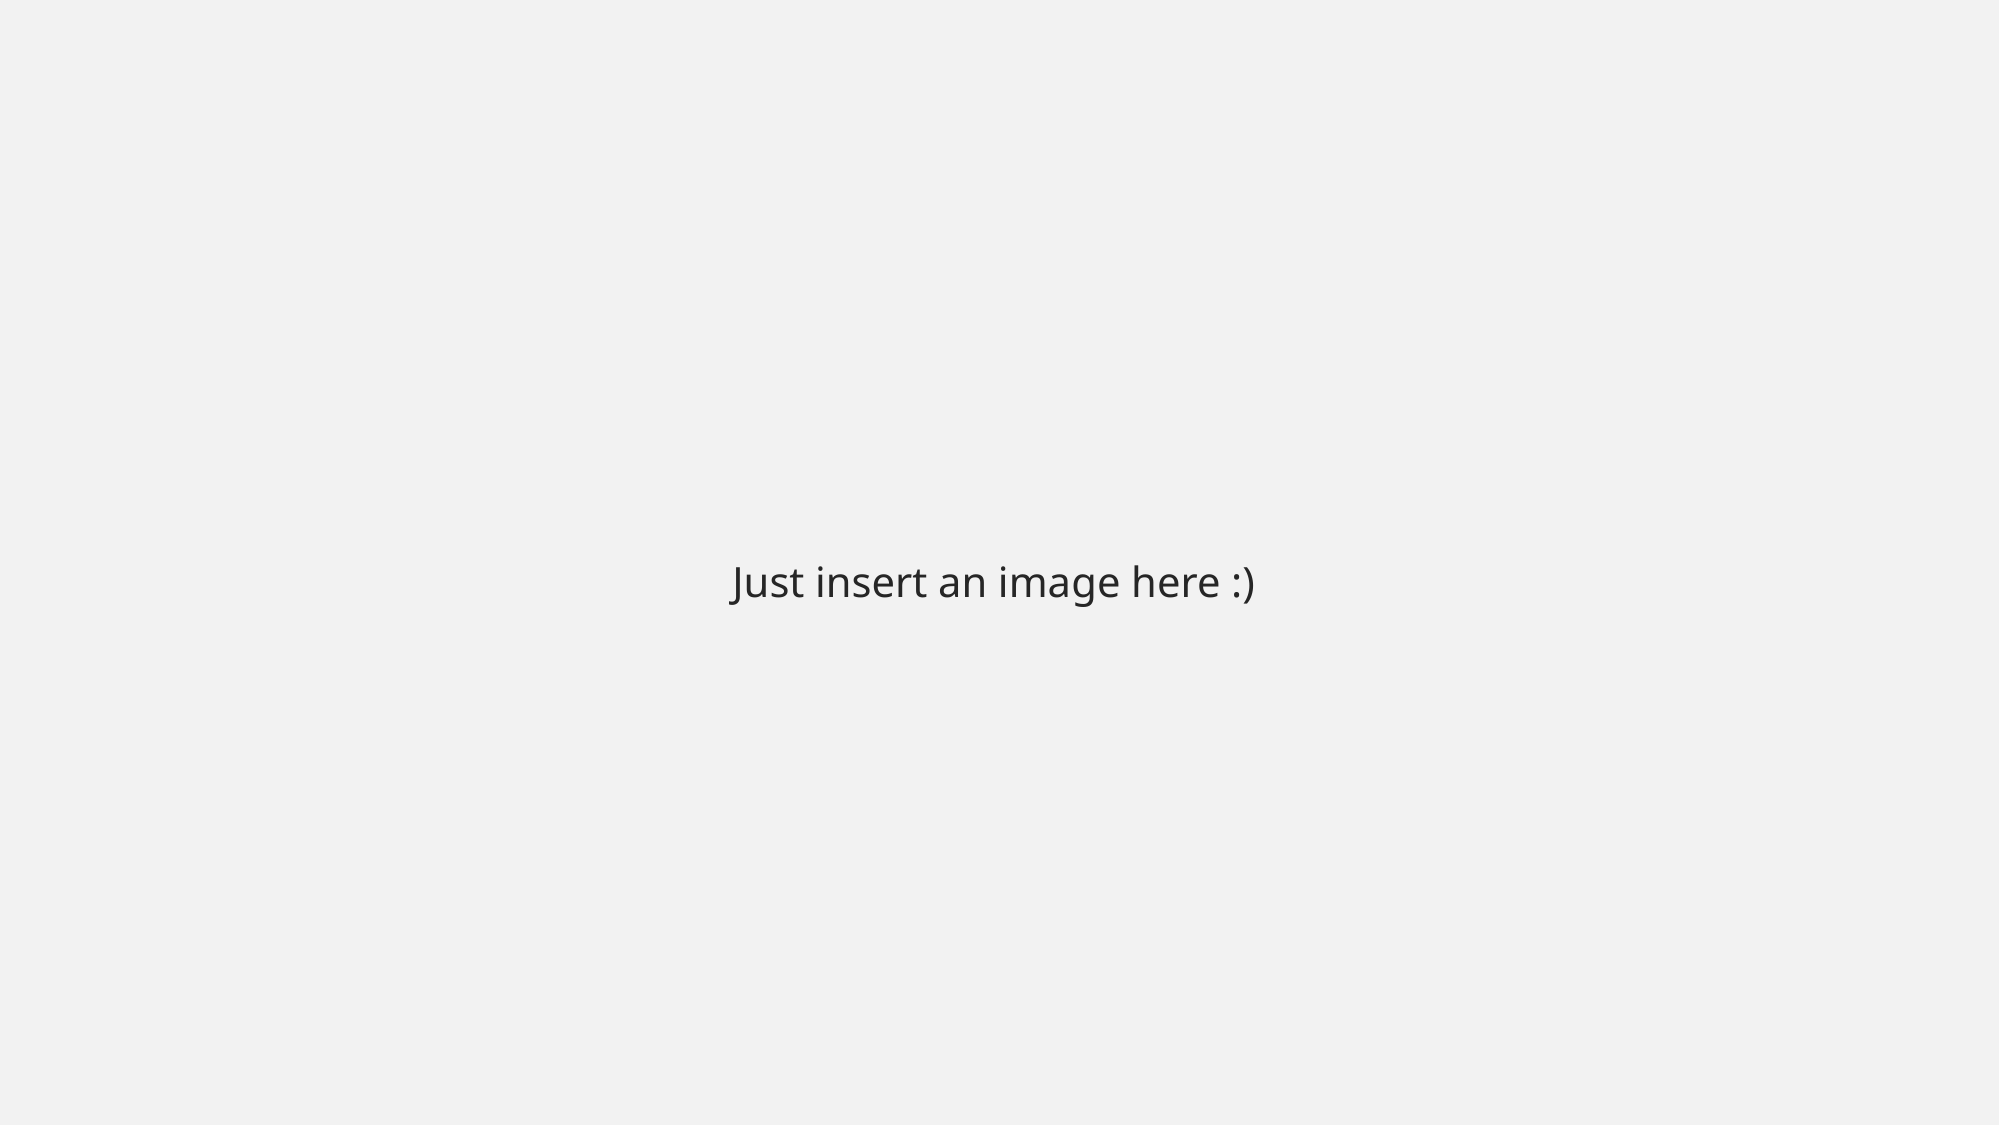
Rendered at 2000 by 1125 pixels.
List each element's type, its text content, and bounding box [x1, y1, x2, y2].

text_box Just insert an image here :) [487, 337, 1501, 826]
